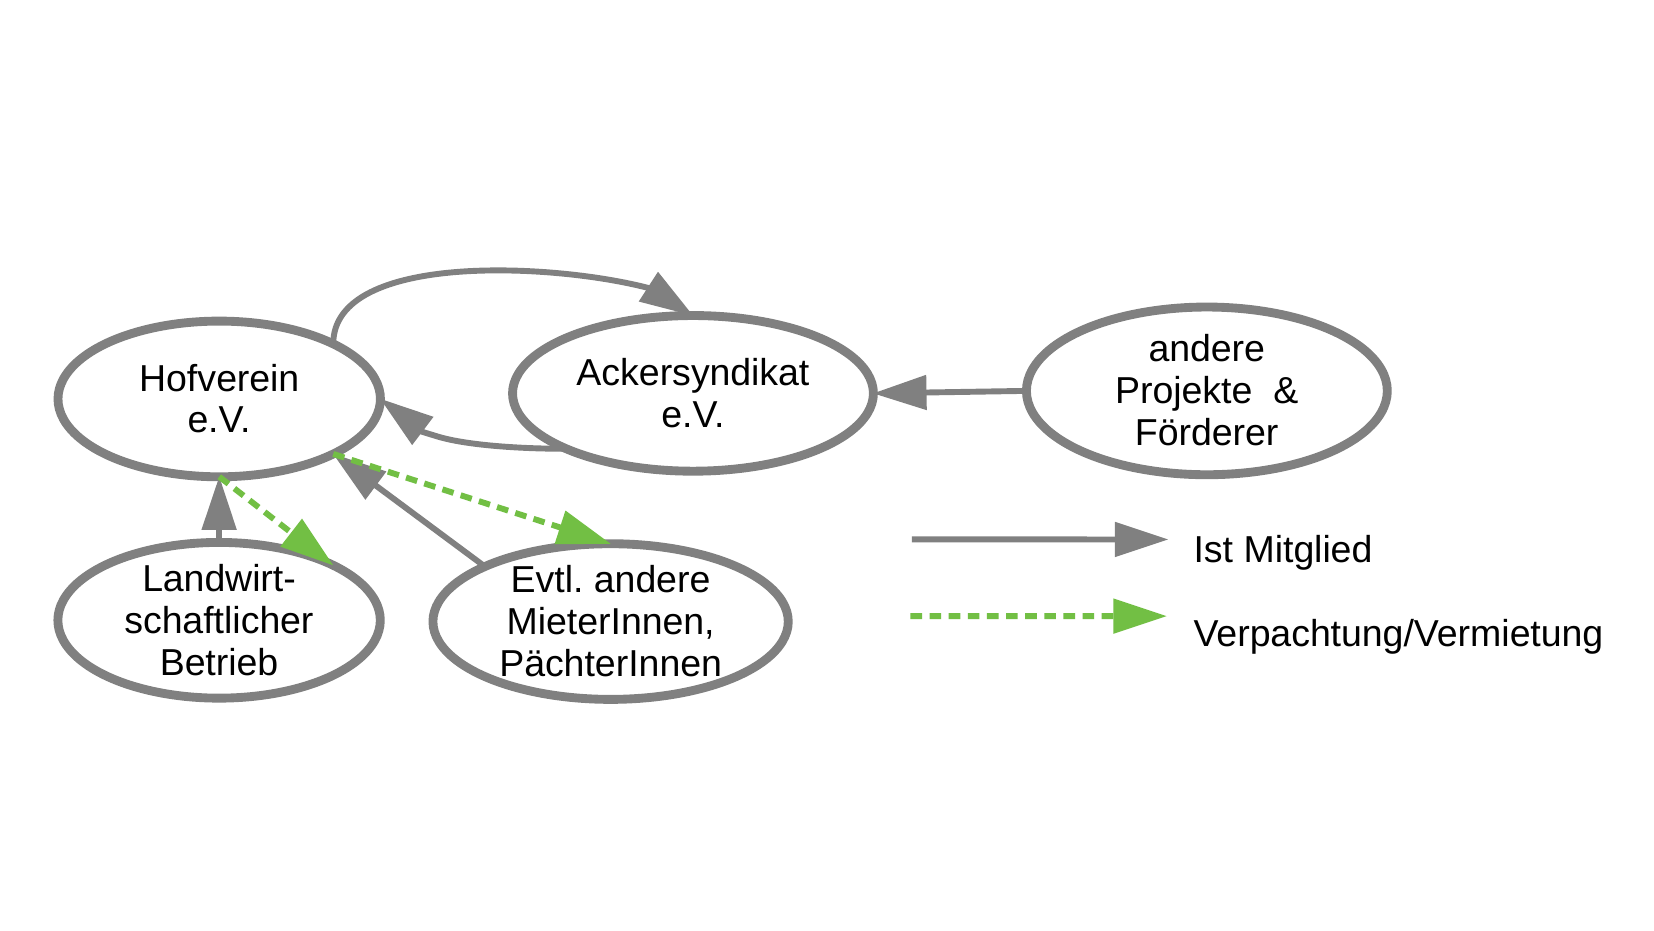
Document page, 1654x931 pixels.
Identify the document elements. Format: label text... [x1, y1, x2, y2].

text_box Ist Mitglied Verpachtung/Vermietung [1178, 520, 1619, 719]
text_box Landwirt-schaftlicher Betrieb [57, 542, 381, 699]
text_box Ackersyndikat e.V. [512, 315, 874, 472]
text_box Hofverein e.V. [57, 321, 381, 477]
text_box Evtl. andere MieterInnen, PächterInnen [432, 543, 789, 700]
text_box andere Projekte & Förderer [1026, 307, 1388, 475]
text_box [1063, 493, 1572, 670]
